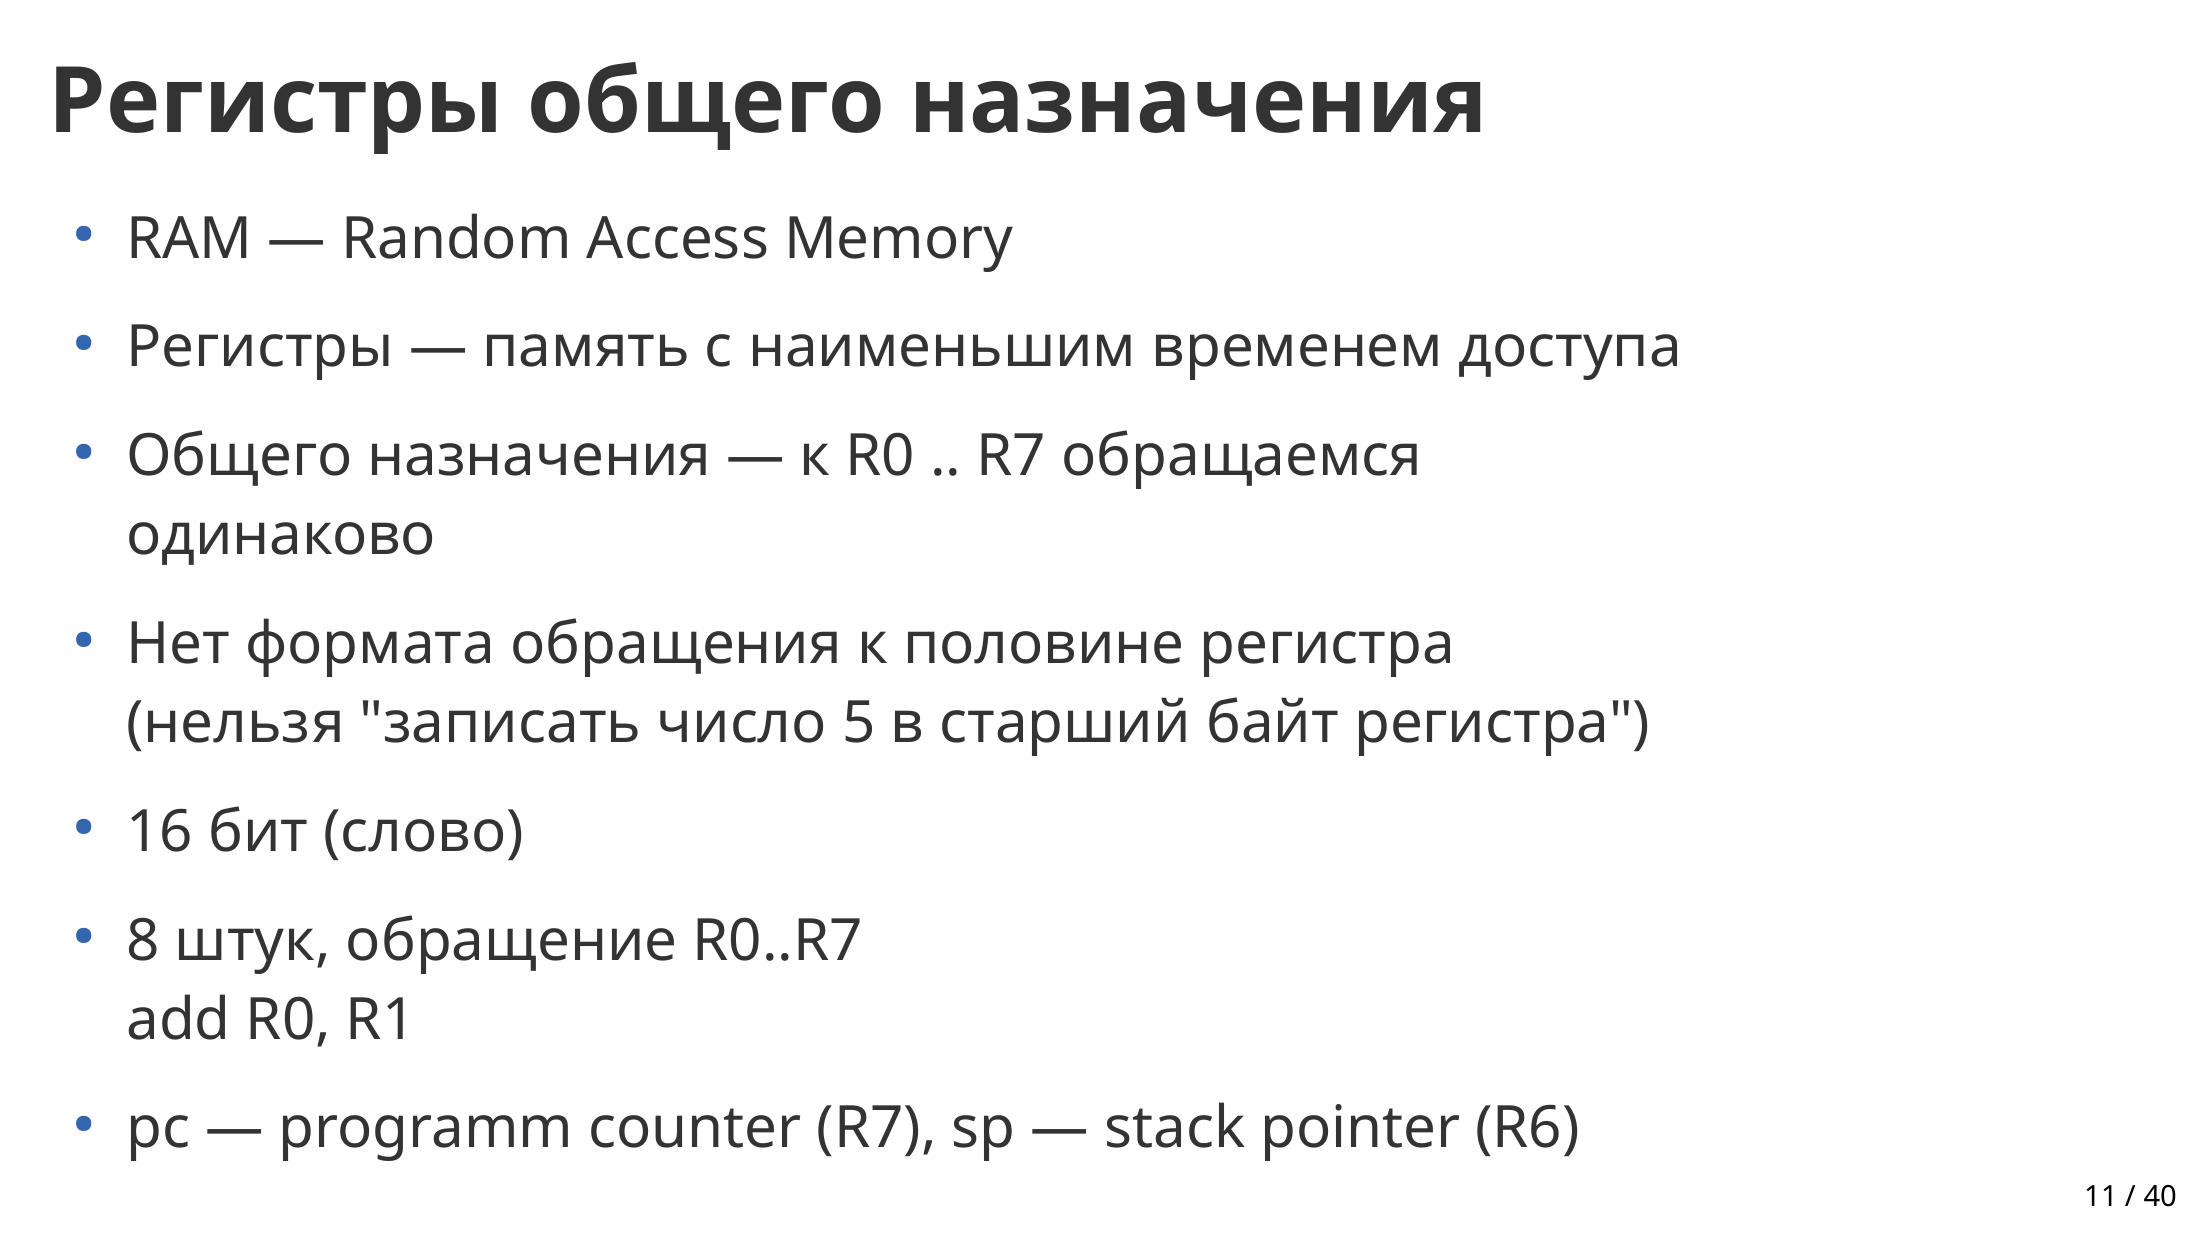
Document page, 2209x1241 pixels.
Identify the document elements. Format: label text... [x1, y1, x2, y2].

list RAM — Random Access Memory Регистры — память с наименьшим временем доступа Общего назначения — к R0 .. R7 обращаемся одинаково Нет формата обращения к половине регистра (нельзя "записать число 5 в старший байт регистра") 16 бит (слово) 8 штук, обращение R0..R7 add R0, R1 pc — programm counter (R7), sp — stack pointer (R6) [55, 195, 1690, 1177]
title Регистры общего назначения [48, 34, 2174, 160]
